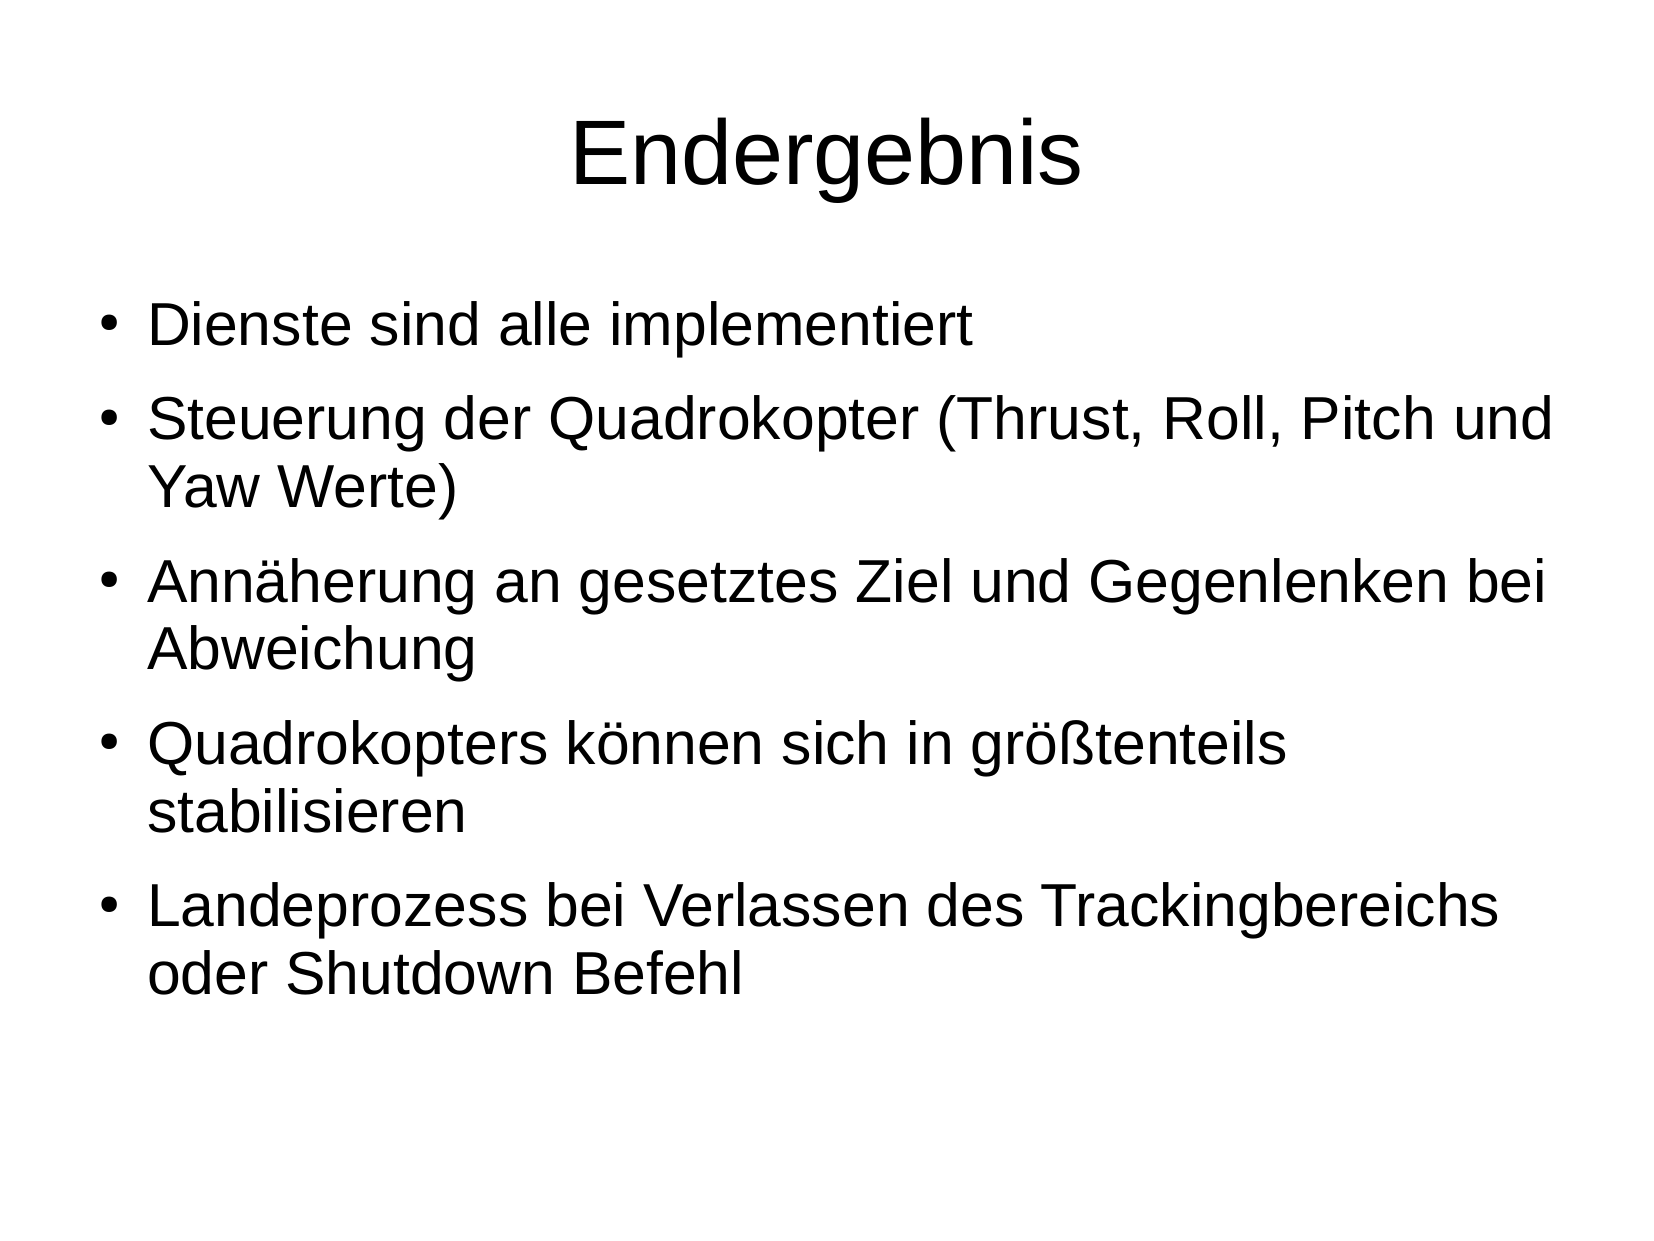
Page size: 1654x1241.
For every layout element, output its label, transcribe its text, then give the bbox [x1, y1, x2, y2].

title Endergebnis [82, 49, 1571, 257]
list Dienste sind alle implementiert Steuerung der Quadrokopter (Thrust, Roll, Pitch und Yaw Werte) Annäherung an gesetztes Ziel und Gegenlenken bei Abweichung Quadrokopters können sich in größtenteils stabilisieren Landeprozess bei Verlassen des Trackingbereichs oder Shutdown Befehl [82, 290, 1571, 1010]
